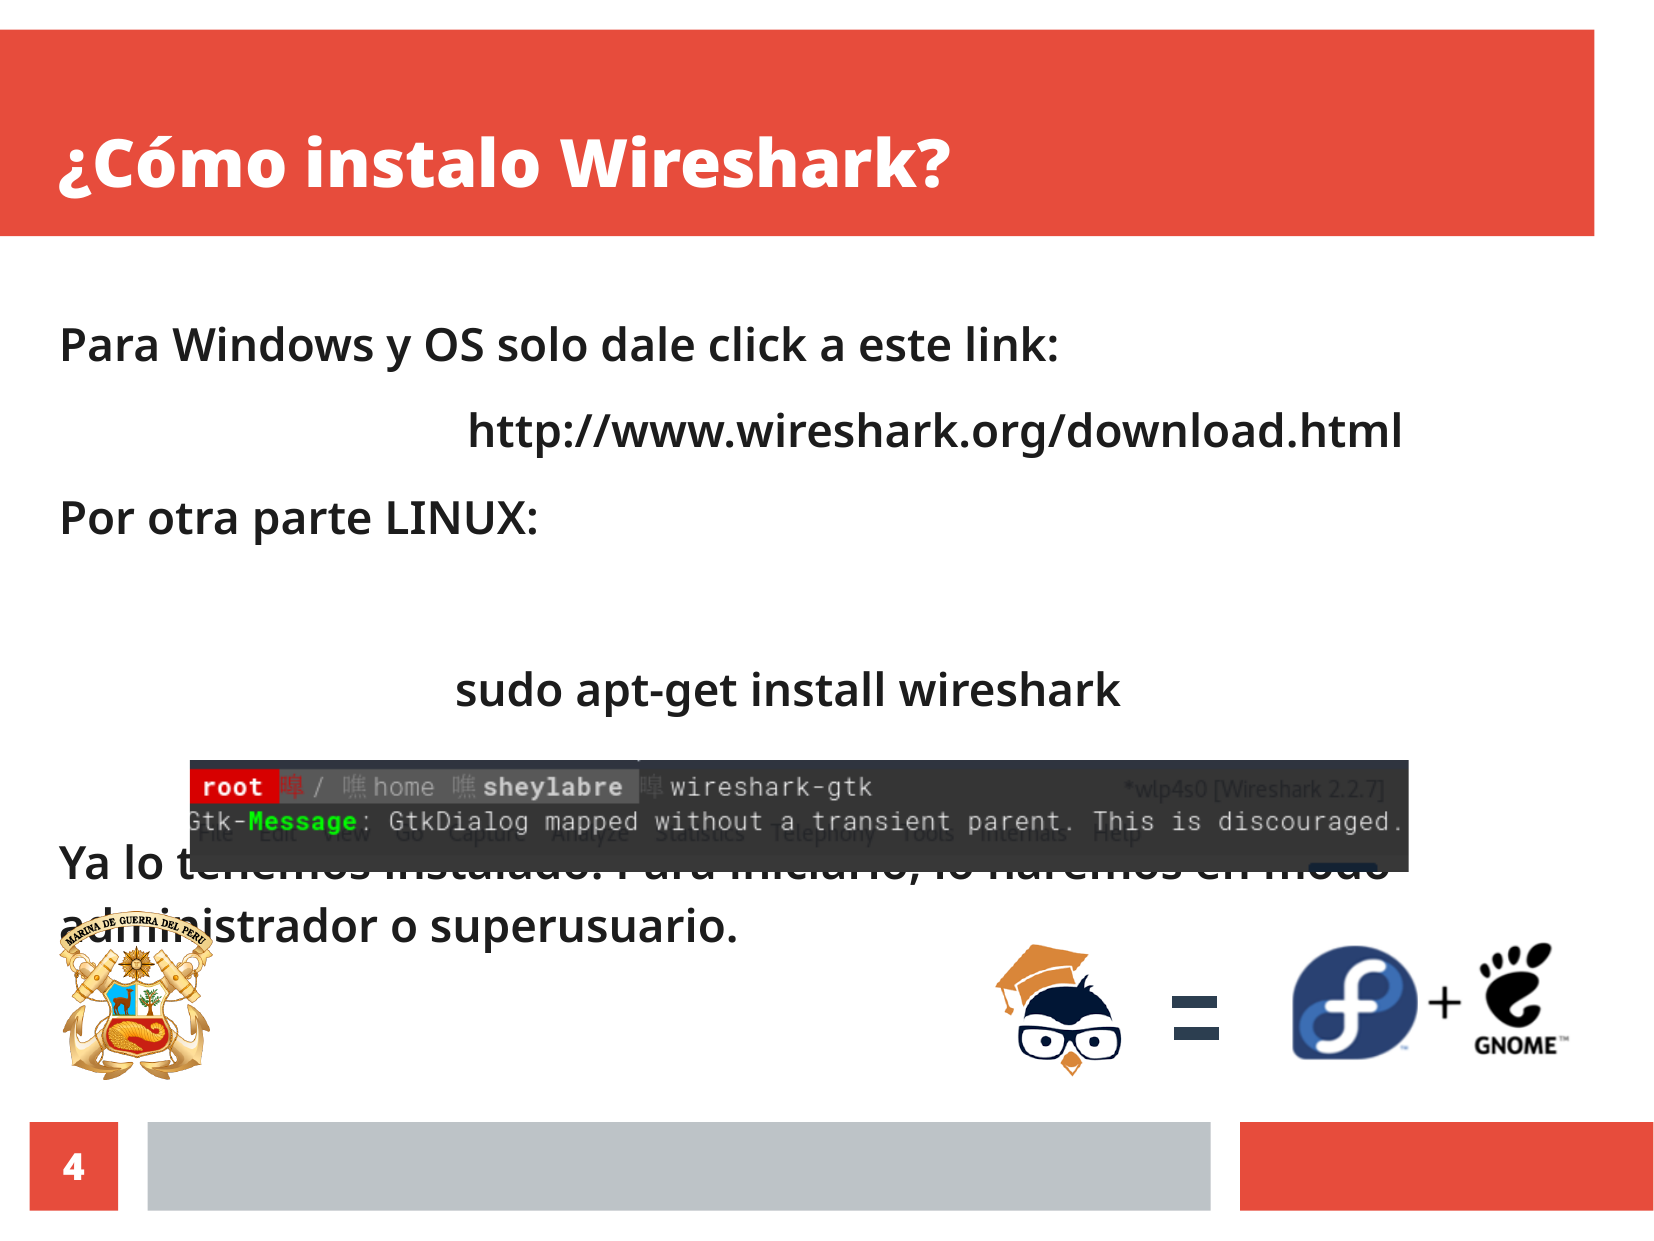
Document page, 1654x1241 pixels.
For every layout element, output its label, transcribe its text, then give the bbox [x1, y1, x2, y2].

picture [189, 760, 1409, 872]
title ¿Cómo instalo Wireshark? [59, 59, 1595, 207]
picture [975, 928, 1140, 1093]
list Para Windows y OS solo dale click a este link: http://www.wireshark.org/download.html Por otra parte LINUX: sudo apt-get install wireshark Ya lo tenemos instalado. Para iniciarlo, lo haremos en modo administrador o superusuario. [59, 312, 1565, 995]
picture [1282, 934, 1595, 1075]
picture [59, 911, 213, 1080]
